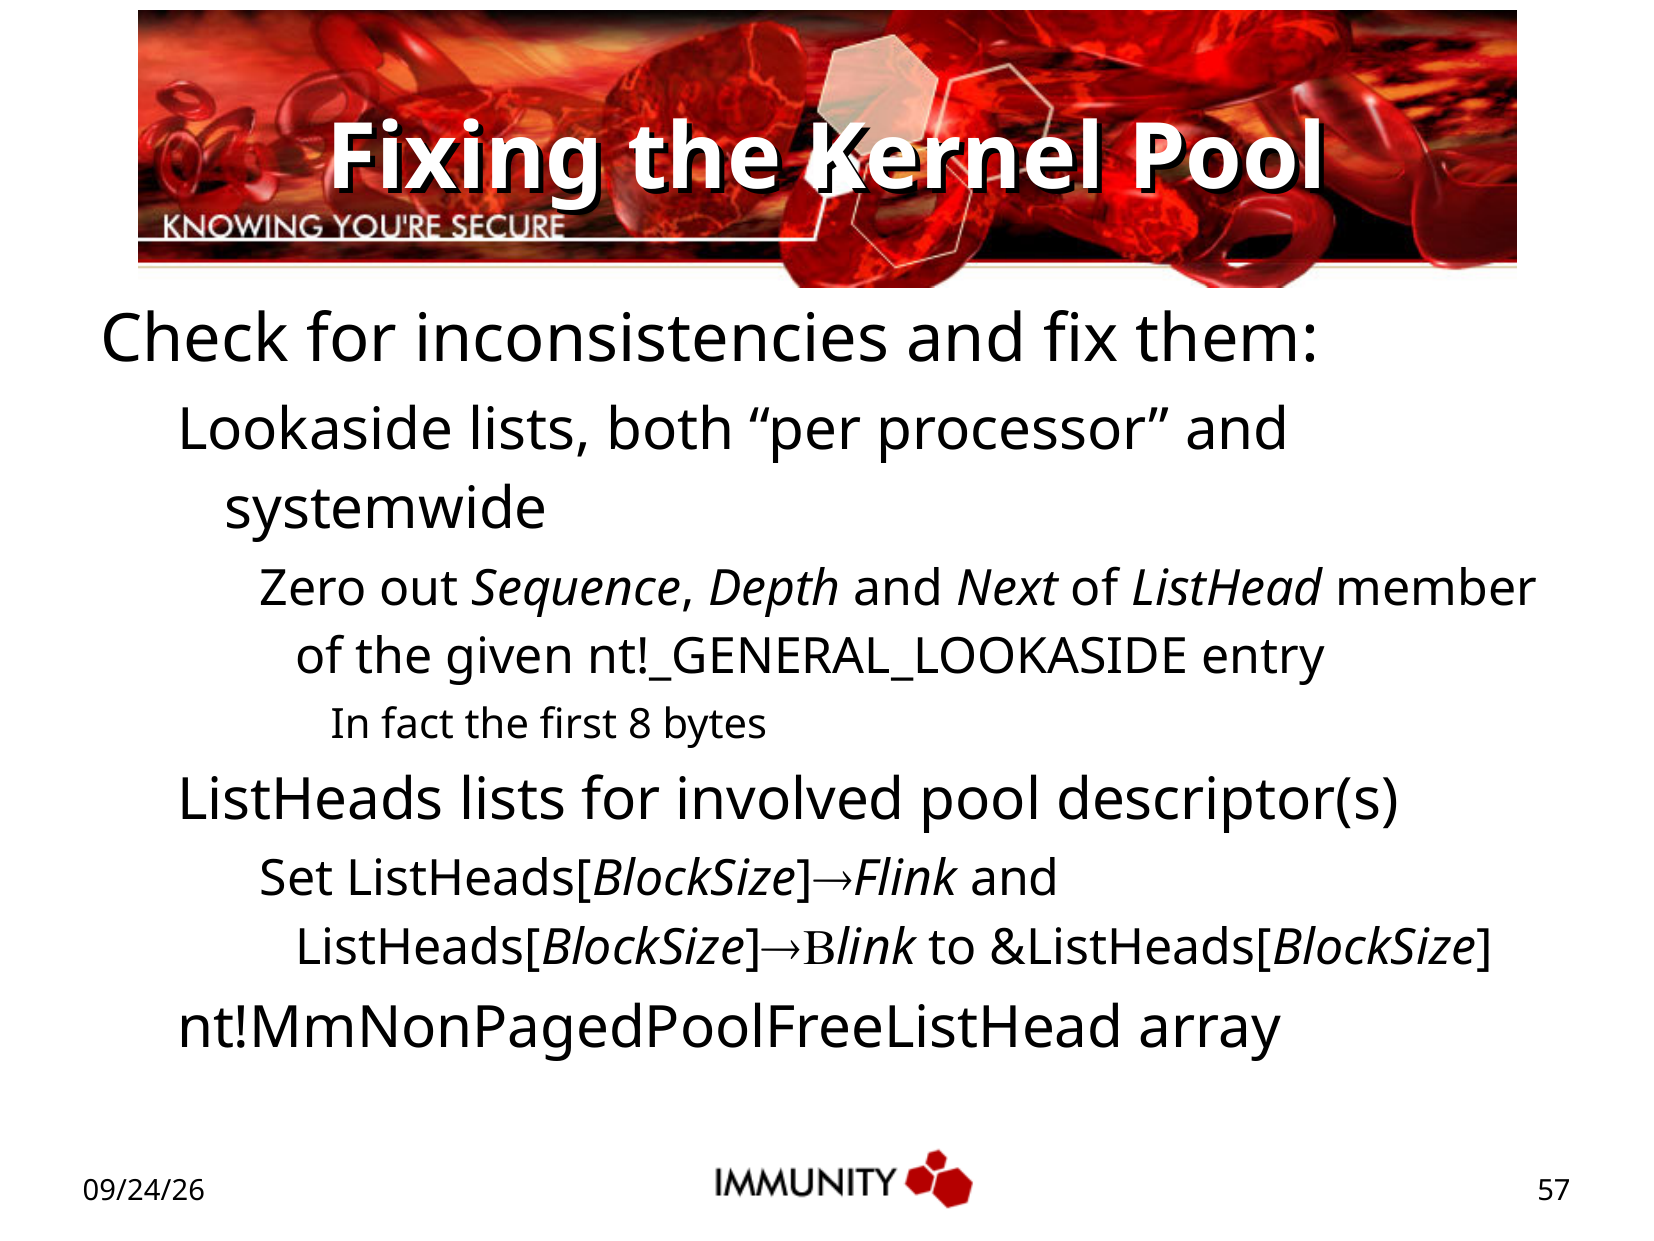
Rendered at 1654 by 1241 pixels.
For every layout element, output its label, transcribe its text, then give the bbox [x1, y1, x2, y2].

picture [138, 10, 1517, 56]
picture [694, 1130, 984, 1235]
picture [138, 250, 1517, 288]
title Fixing the Kernel Pool [82, 56, 1571, 250]
list Check for inconsistencies and fix them: Lookaside lists, both “per processor” and systemwide Zero out Sequence, Depth and Next of ListHead member of the given nt!_GENERAL_LOOKASIDE entry In fact the first 8 bytes ListHeads lists for involved pool descriptor(s) Set ListHeads[BlockSize]Flink and ListHeads[BlockSize]Blink to &ListHeads[BlockSize] nt!MmNonPagedPoolFreeListHead array [82, 290, 1571, 1094]
